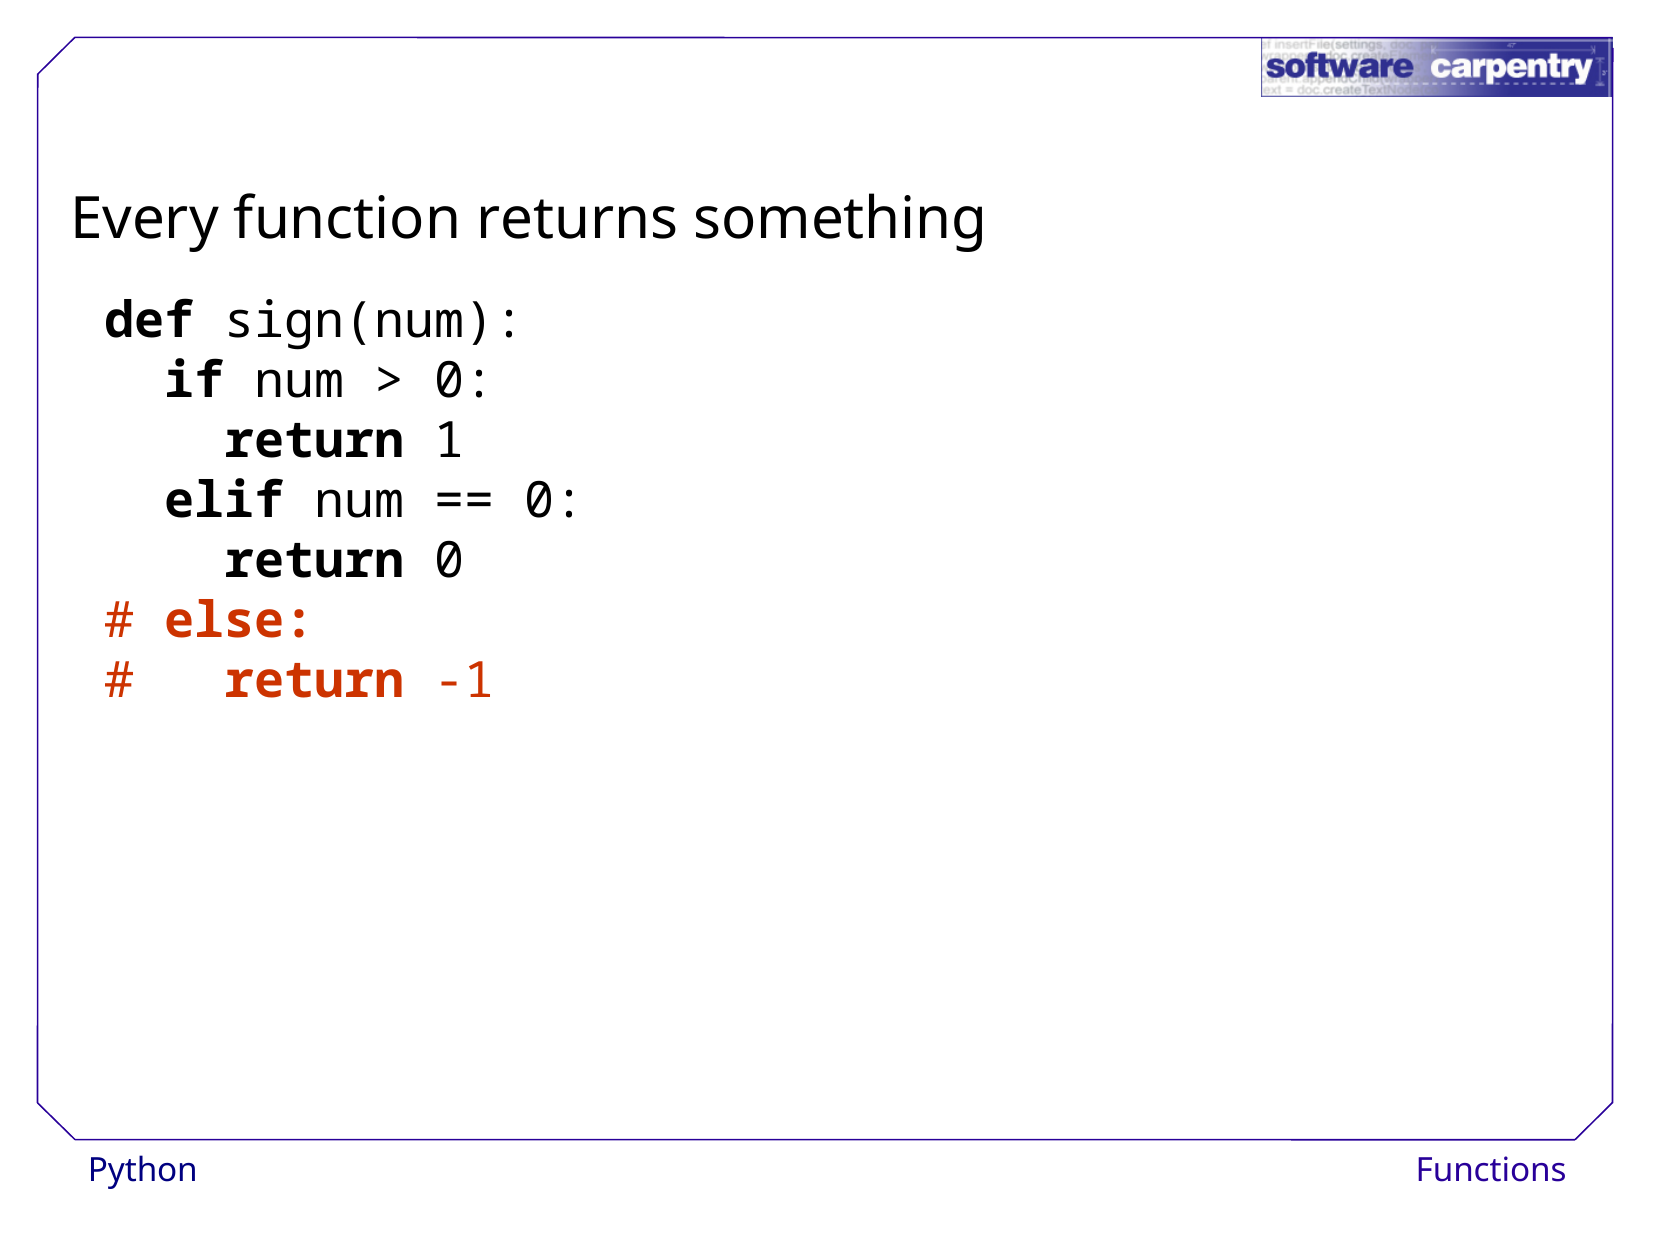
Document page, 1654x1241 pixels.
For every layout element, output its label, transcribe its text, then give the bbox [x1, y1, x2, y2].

picture [1261, 39, 1613, 97]
text_box def sign(num): if num > 0: return 1 elif num == 0: return 0 # else: # return -1 [89, 279, 629, 1093]
text_box Every function returns something [55, 138, 1153, 259]
